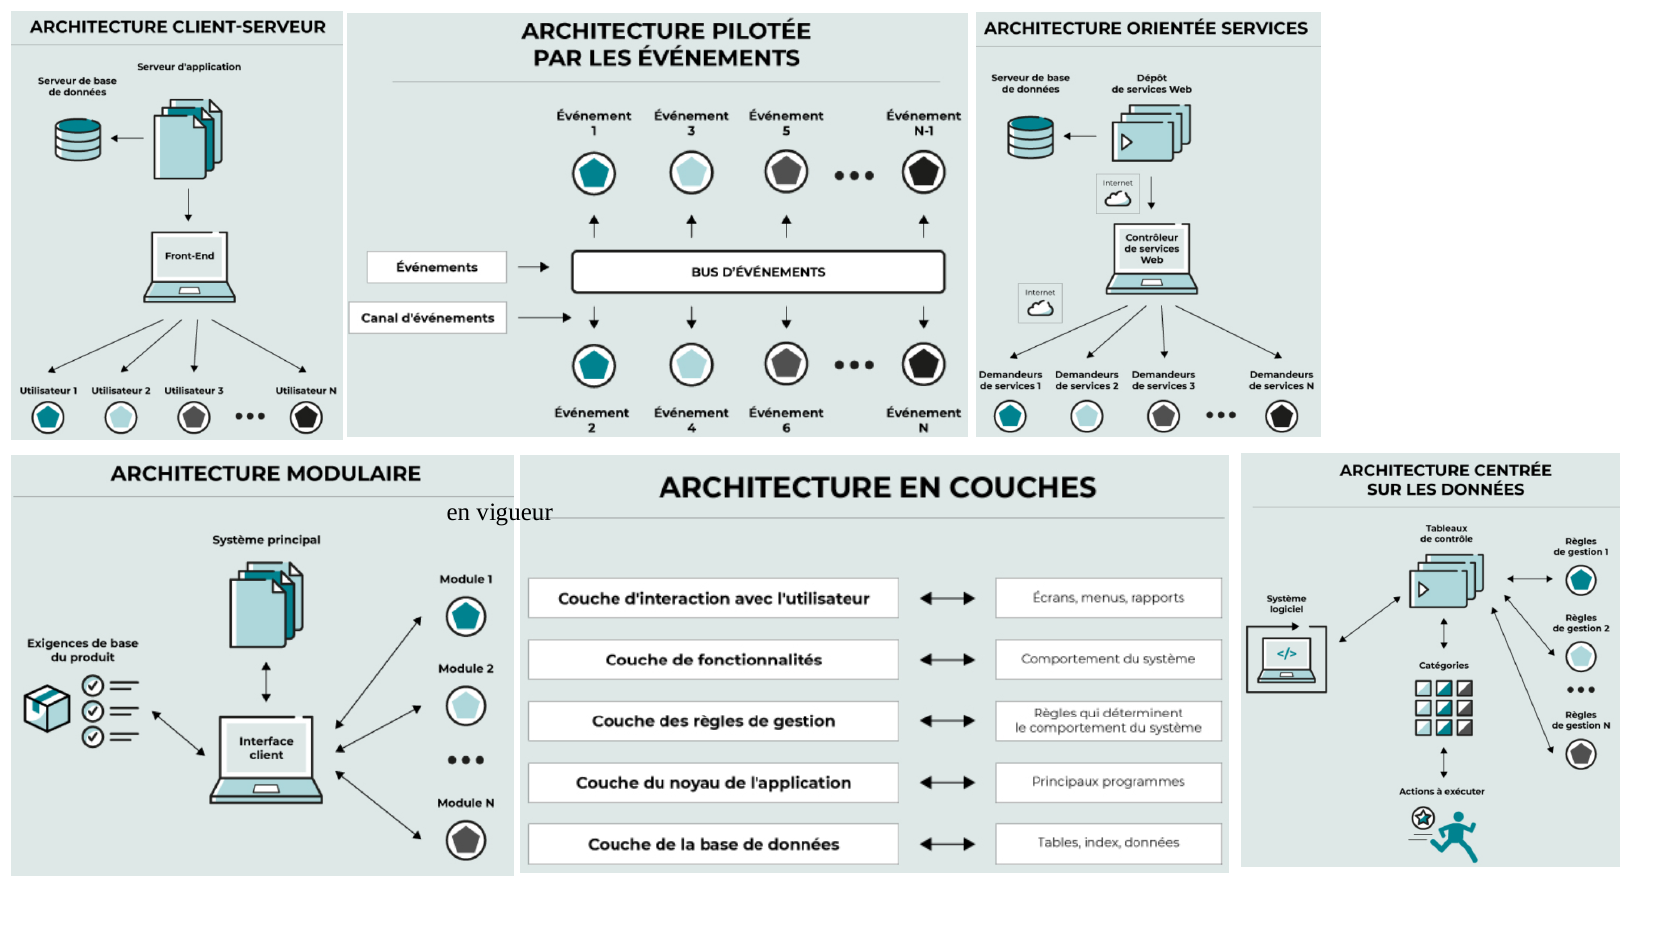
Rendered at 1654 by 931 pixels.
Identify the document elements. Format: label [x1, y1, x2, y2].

picture [11, 455, 514, 876]
picture [976, 12, 1321, 378]
picture [1241, 453, 1620, 867]
picture [520, 556, 1229, 873]
picture [11, 11, 343, 440]
picture [347, 13, 968, 378]
chart [326, 378, 1331, 556]
